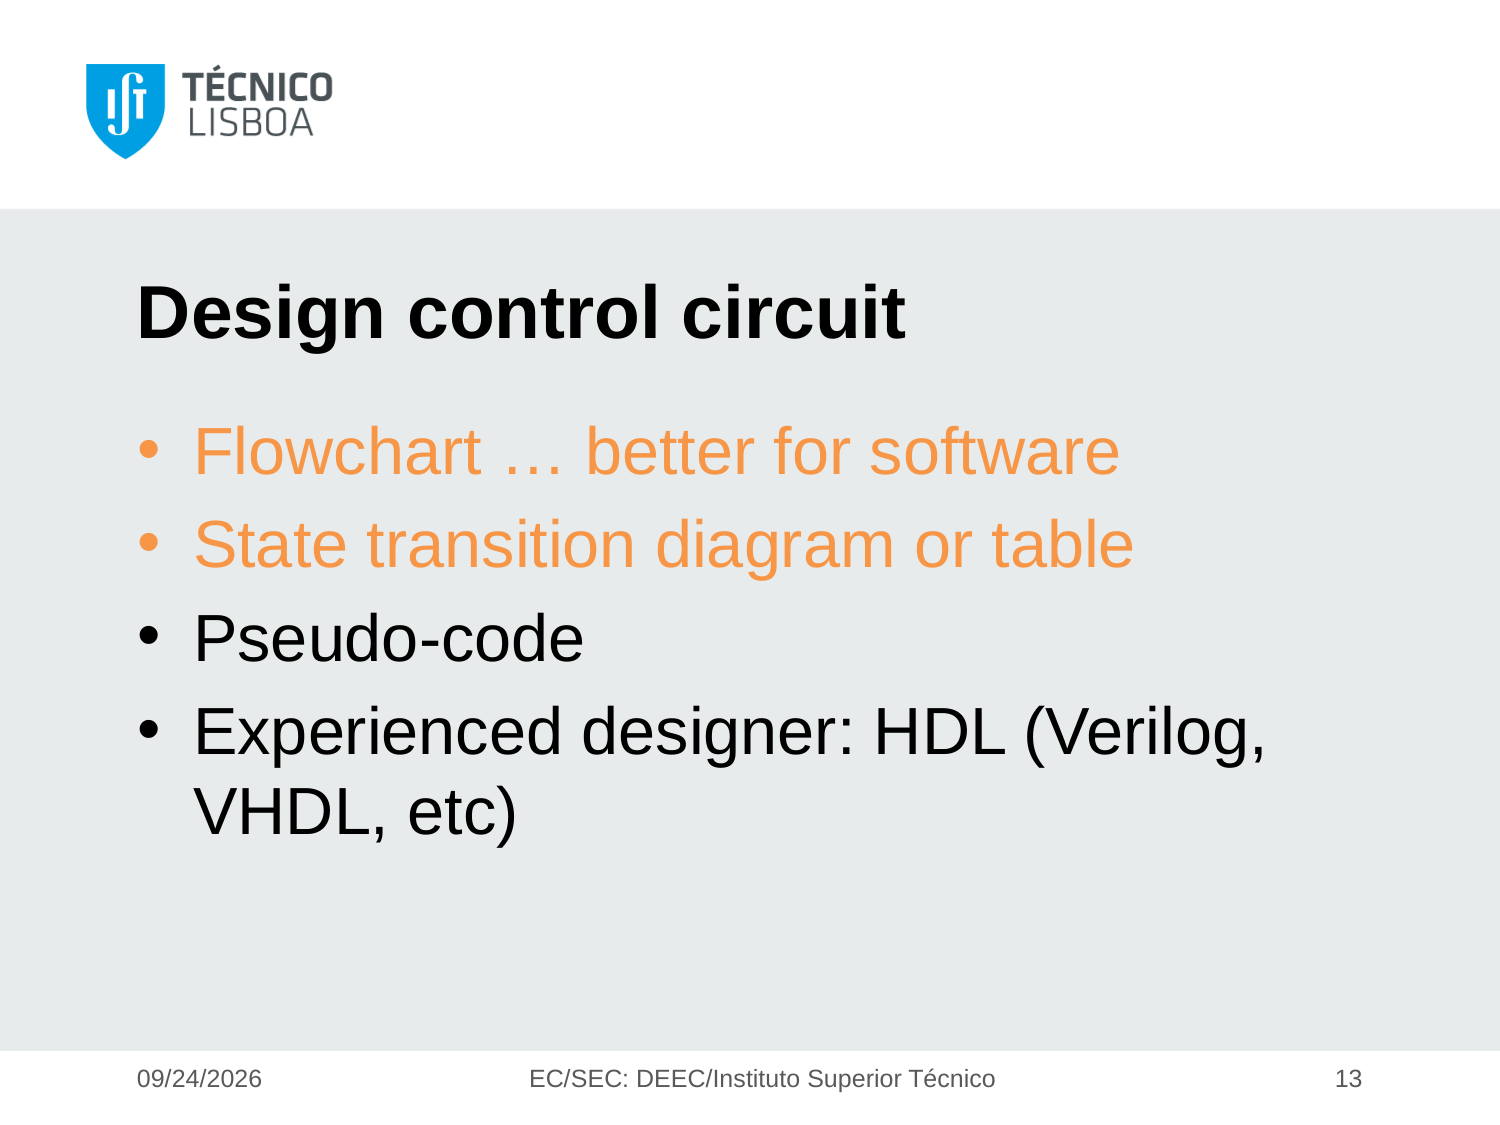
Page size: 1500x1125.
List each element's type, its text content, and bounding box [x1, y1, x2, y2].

slide_number <number> [1077, 1052, 1378, 1103]
picture [0, 0, 1500, 1125]
title Design control circuit [121, 237, 1378, 381]
slide_number 11/05/2020 [121, 1052, 425, 1103]
footer EC/SEC: DEEC/Instituto Superior Técnico [512, 1052, 1021, 1103]
list Flowchart … better for software State transition diagram or table Pseudo-code Experienced designer: HDL (Verilog, VHDL, etc) [121, 400, 1378, 1005]
